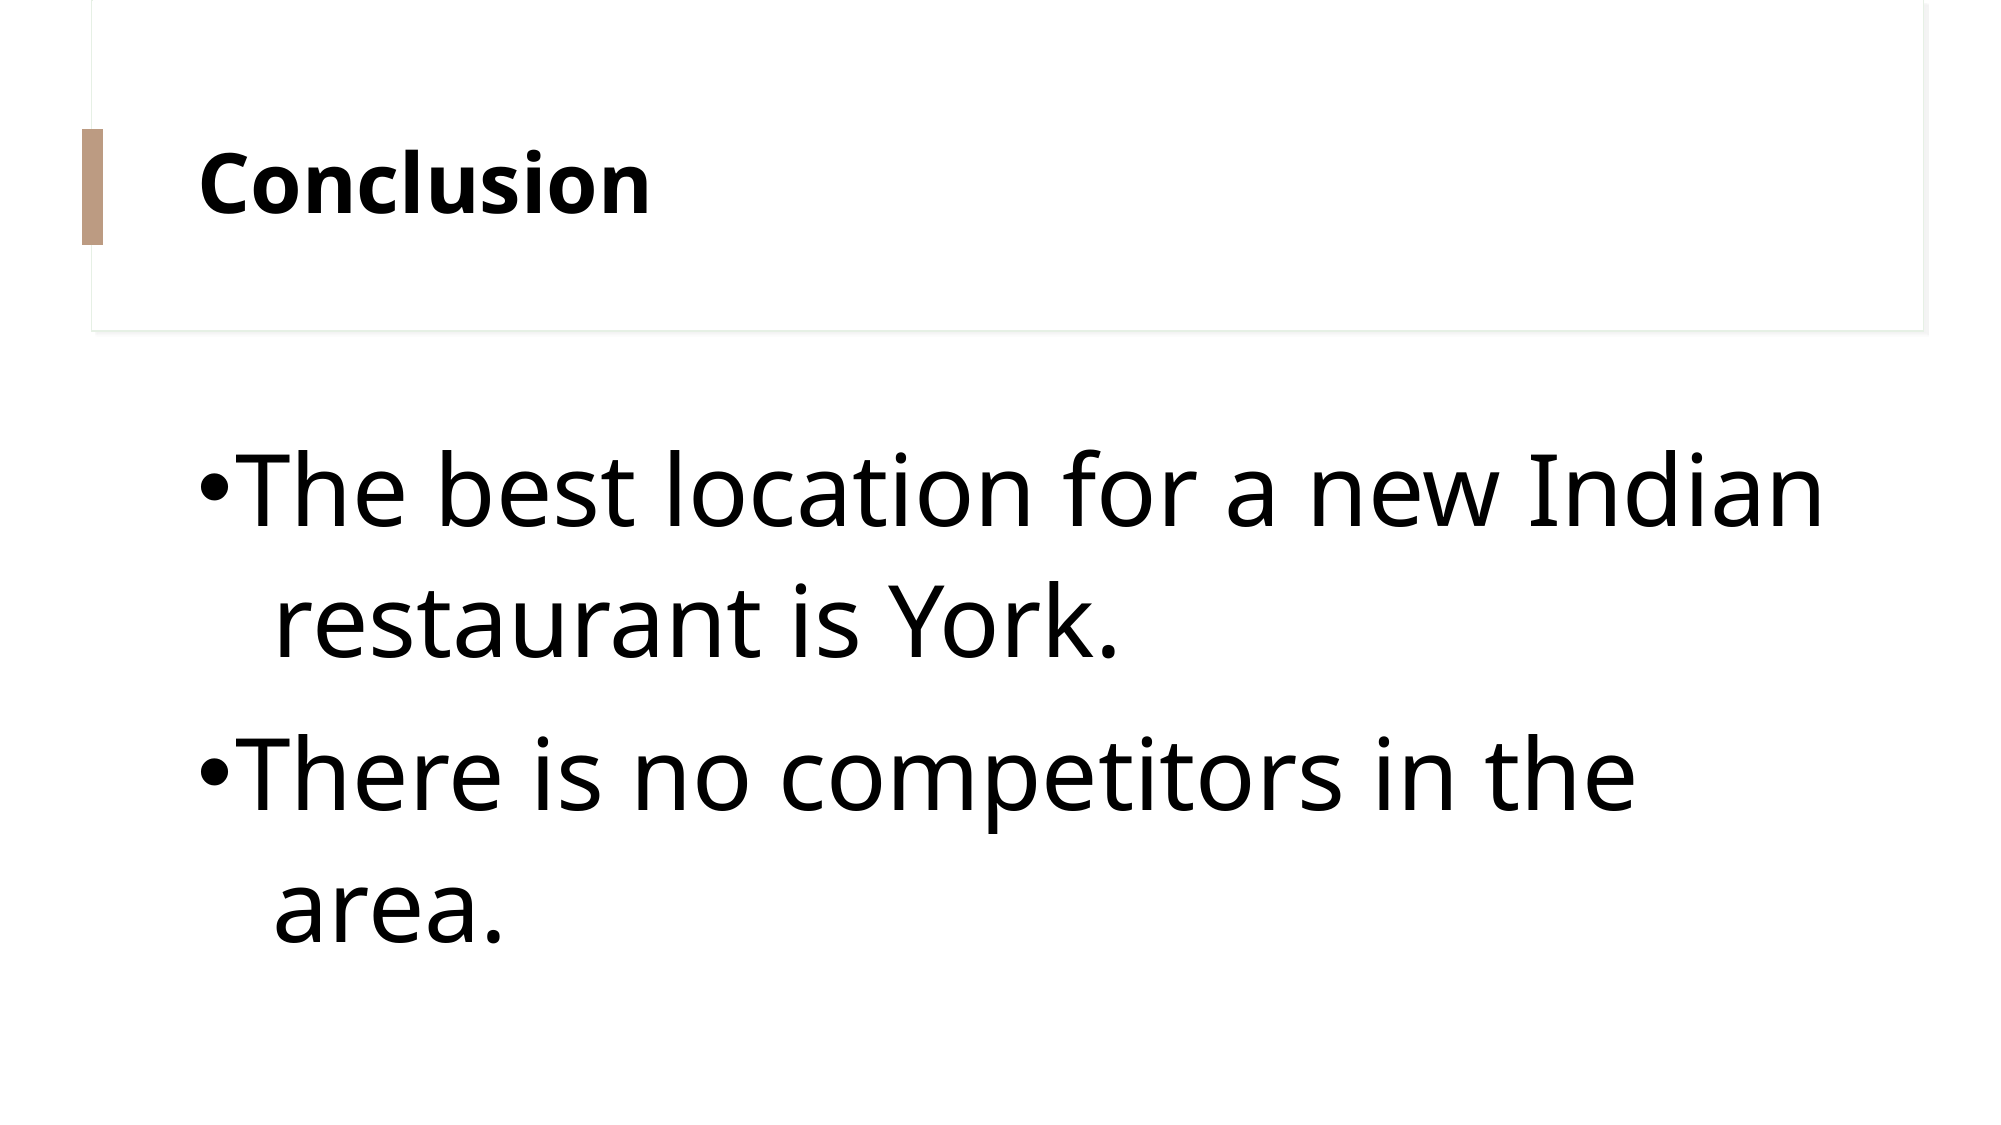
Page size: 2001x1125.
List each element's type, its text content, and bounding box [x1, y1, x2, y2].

list The best location for a new Indian restaurant is York. There is no competitors in the area. [183, 406, 1852, 1013]
title Conclusion [183, 90, 1852, 284]
